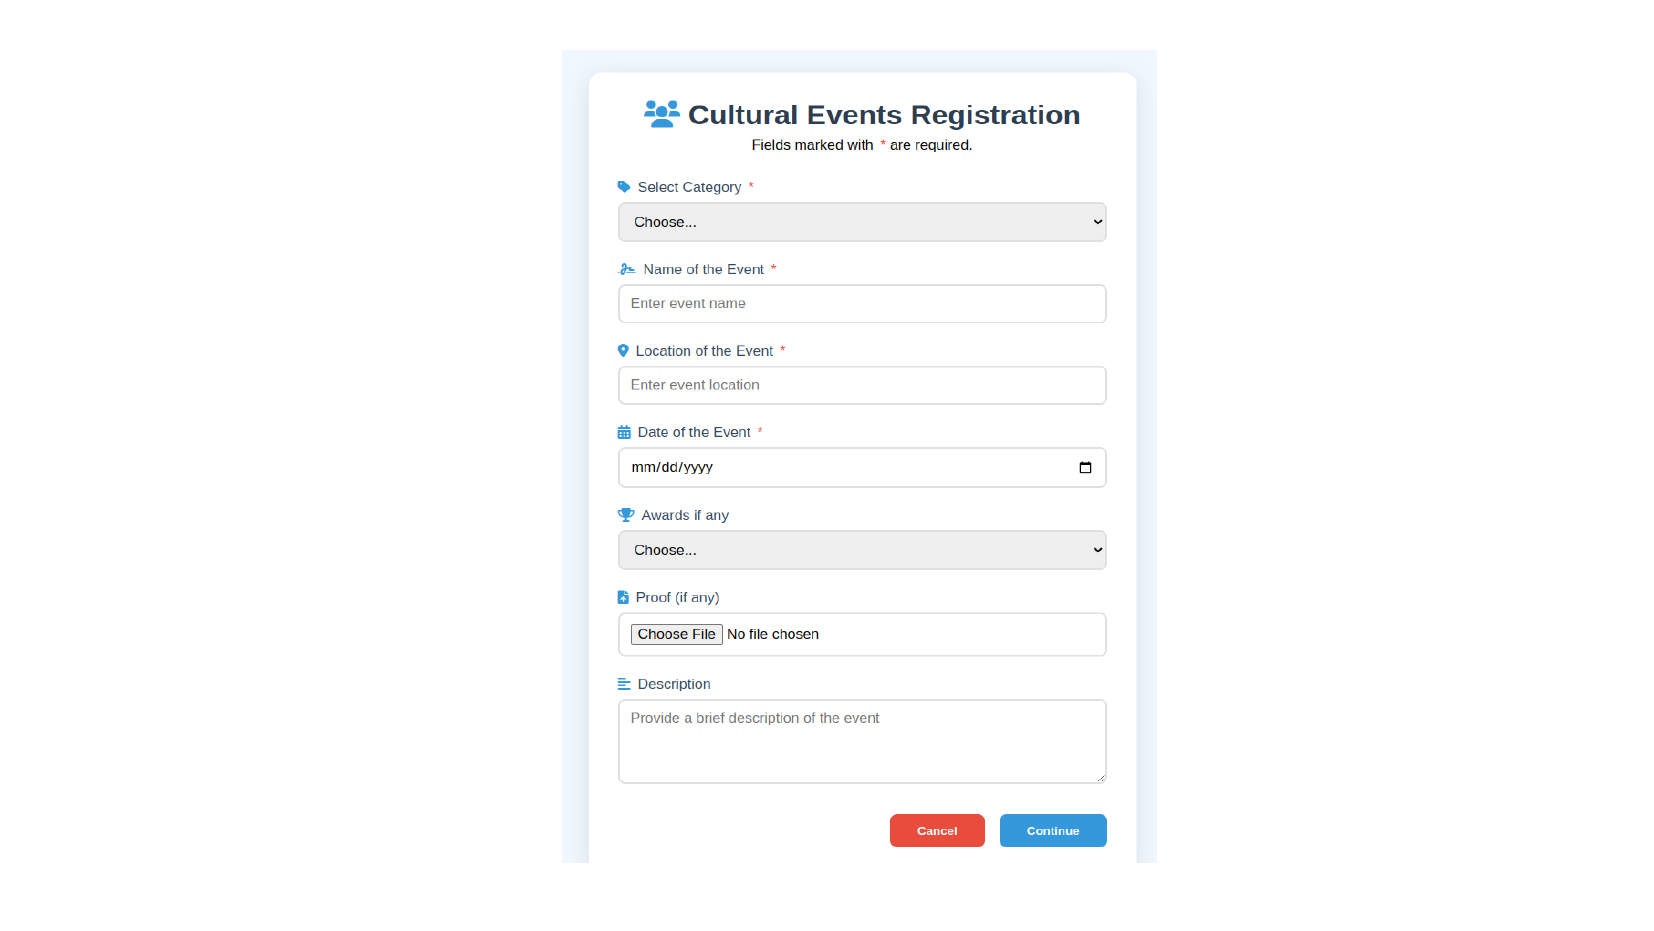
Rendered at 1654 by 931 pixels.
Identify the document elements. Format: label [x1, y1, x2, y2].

picture [562, 50, 1157, 863]
